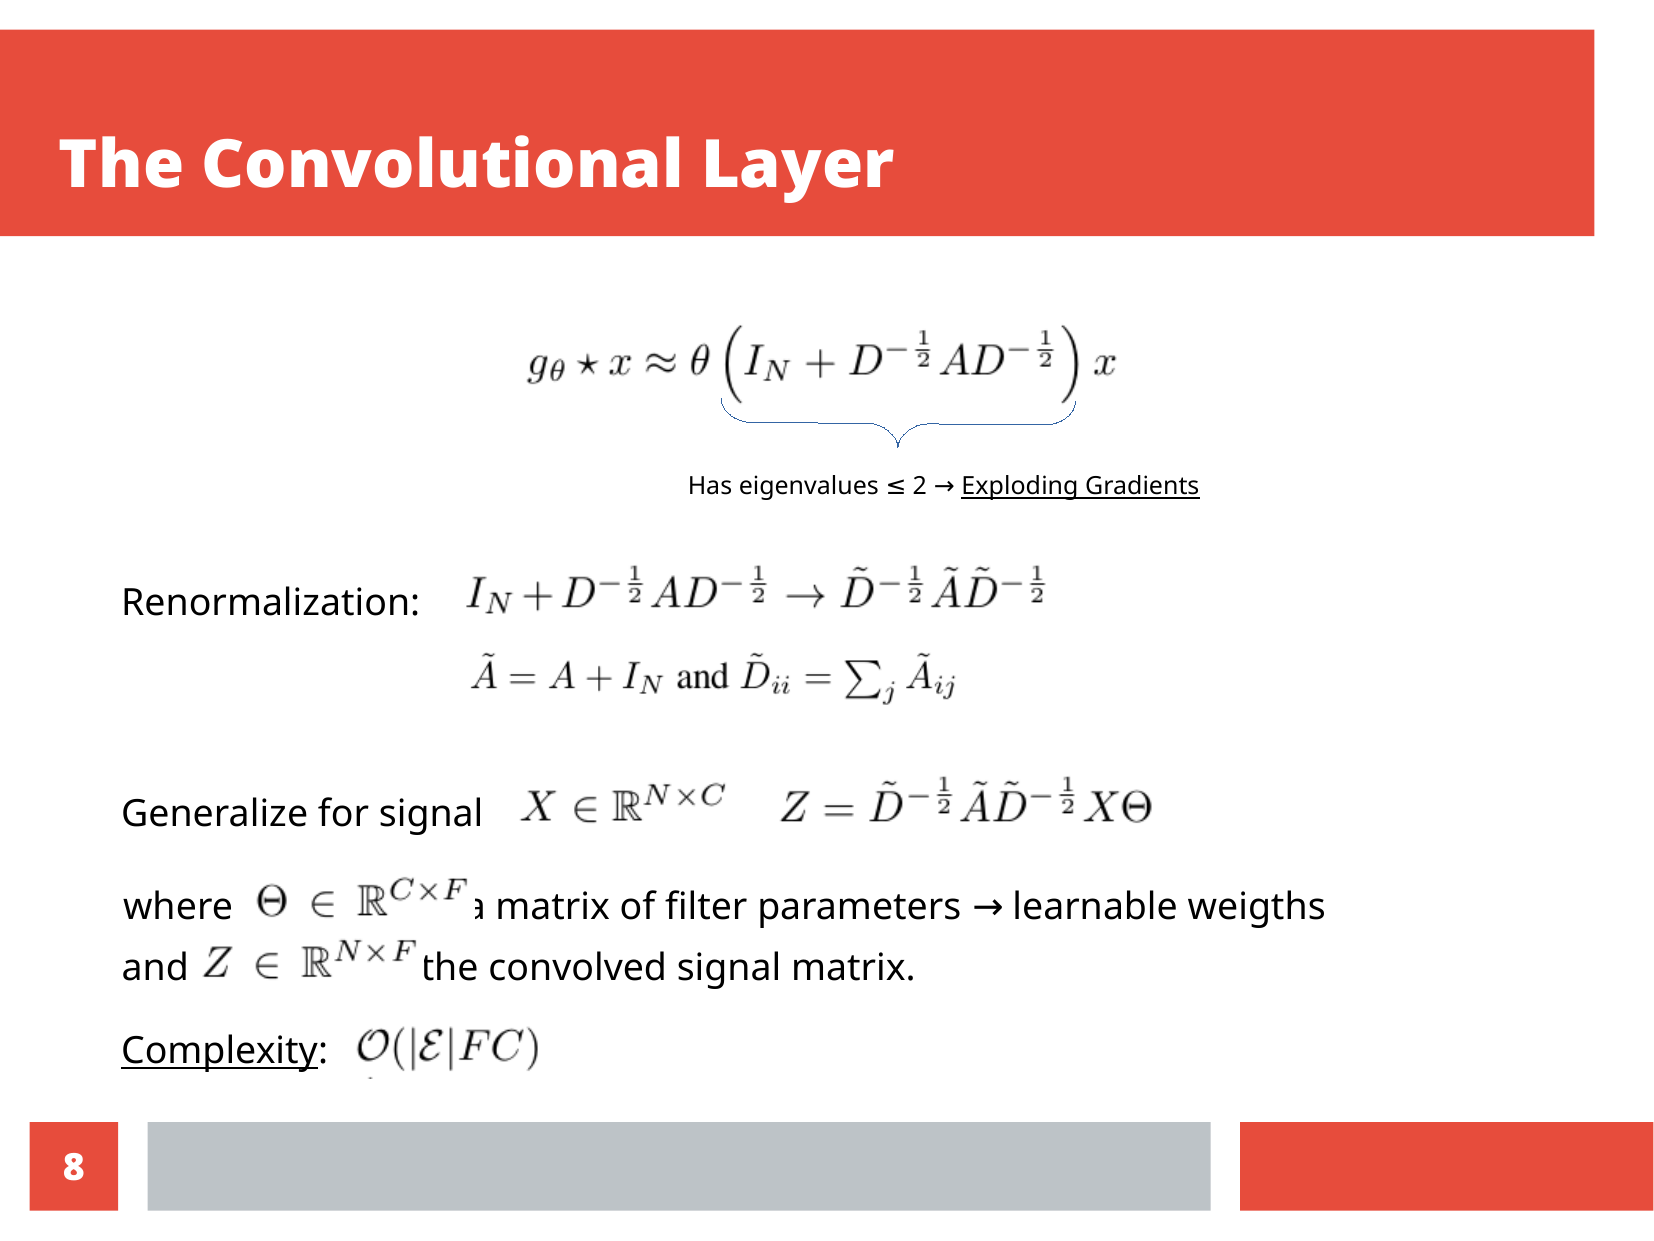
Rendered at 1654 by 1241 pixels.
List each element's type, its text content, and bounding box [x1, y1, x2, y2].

text_box Complexity: [106, 1016, 373, 1075]
picture [515, 780, 733, 828]
picture [195, 860, 475, 985]
title The Convolutional Layer [59, 59, 1595, 207]
text_box Renormalization: [106, 567, 453, 626]
text_box where is a matrix of filter parameters → learnable weigths [108, 872, 254, 931]
text_box and is the convolved signal matrix. [106, 932, 1217, 992]
text_box Generalize for signal : [106, 778, 765, 838]
picture [351, 1019, 541, 1079]
text_box Has eigenvalues ≤ 2 → Exploding Gradients [673, 460, 1251, 505]
picture [463, 651, 957, 709]
picture [462, 555, 1052, 620]
text_box where is a matrix of filter parameters → learnable weigths [475, 872, 1459, 931]
picture [774, 755, 1158, 850]
picture [496, 307, 1123, 411]
